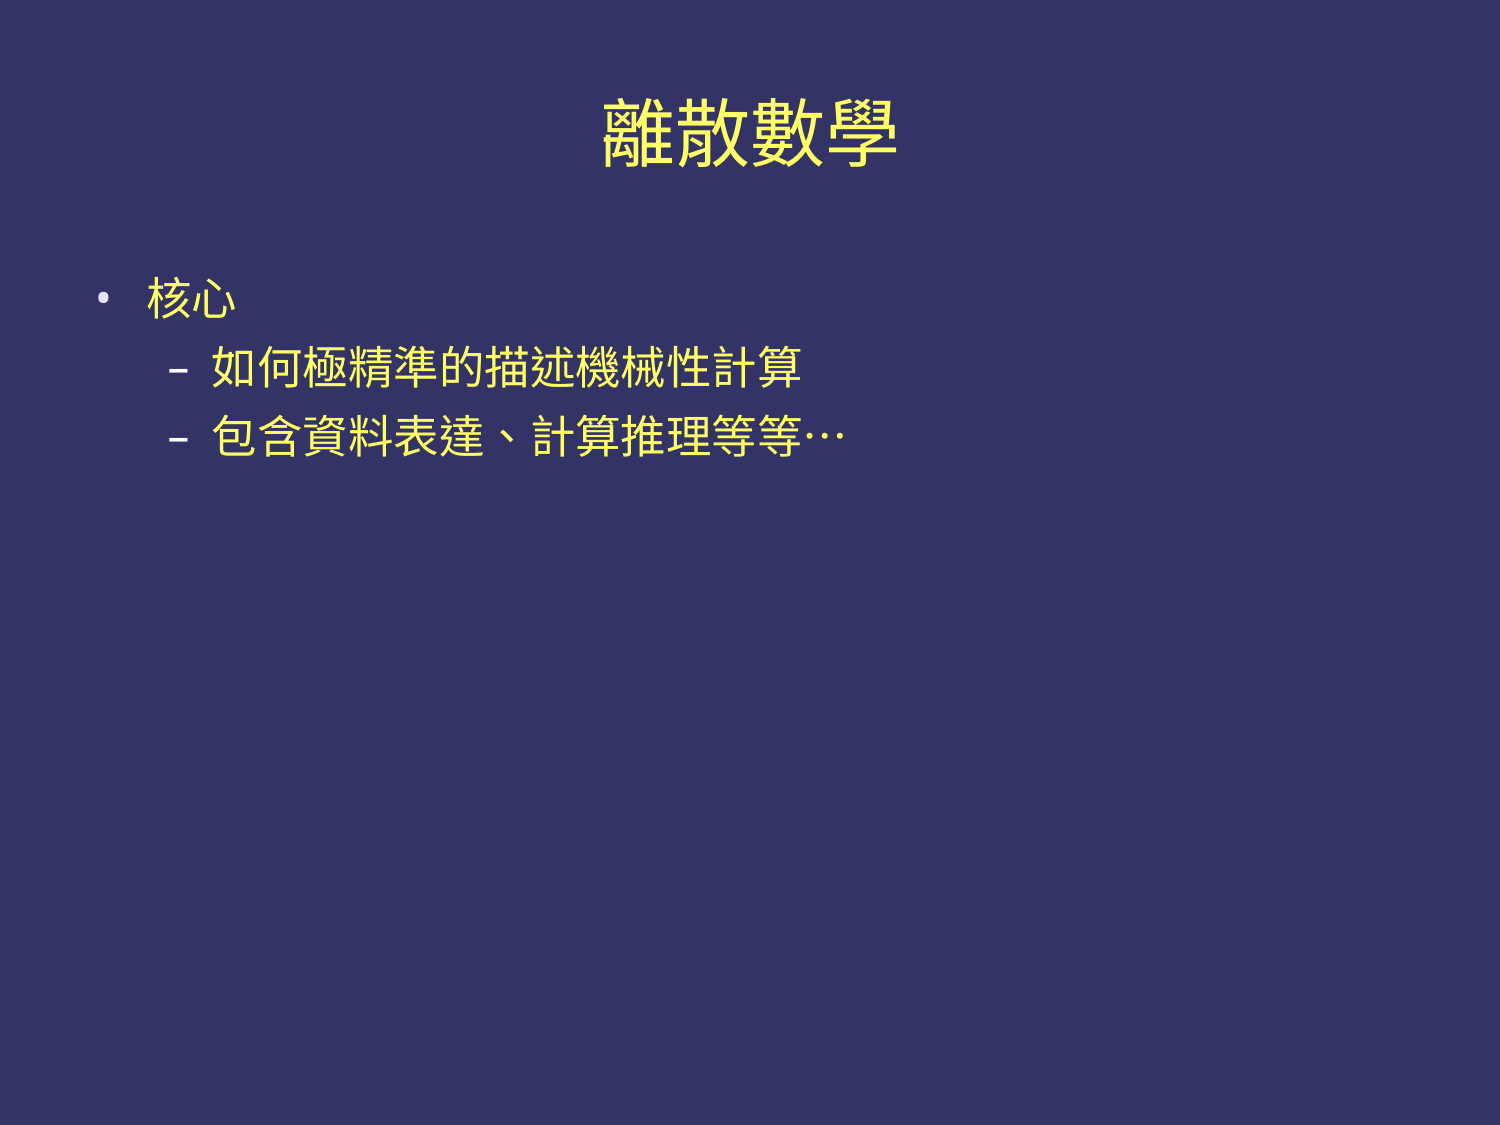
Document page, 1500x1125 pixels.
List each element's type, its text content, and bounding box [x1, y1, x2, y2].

list 核心 如何極精準的描述機械性計算 包含資料表達、計算推理等等… [75, 262, 1426, 1001]
title 離散數學 [75, 37, 1426, 225]
